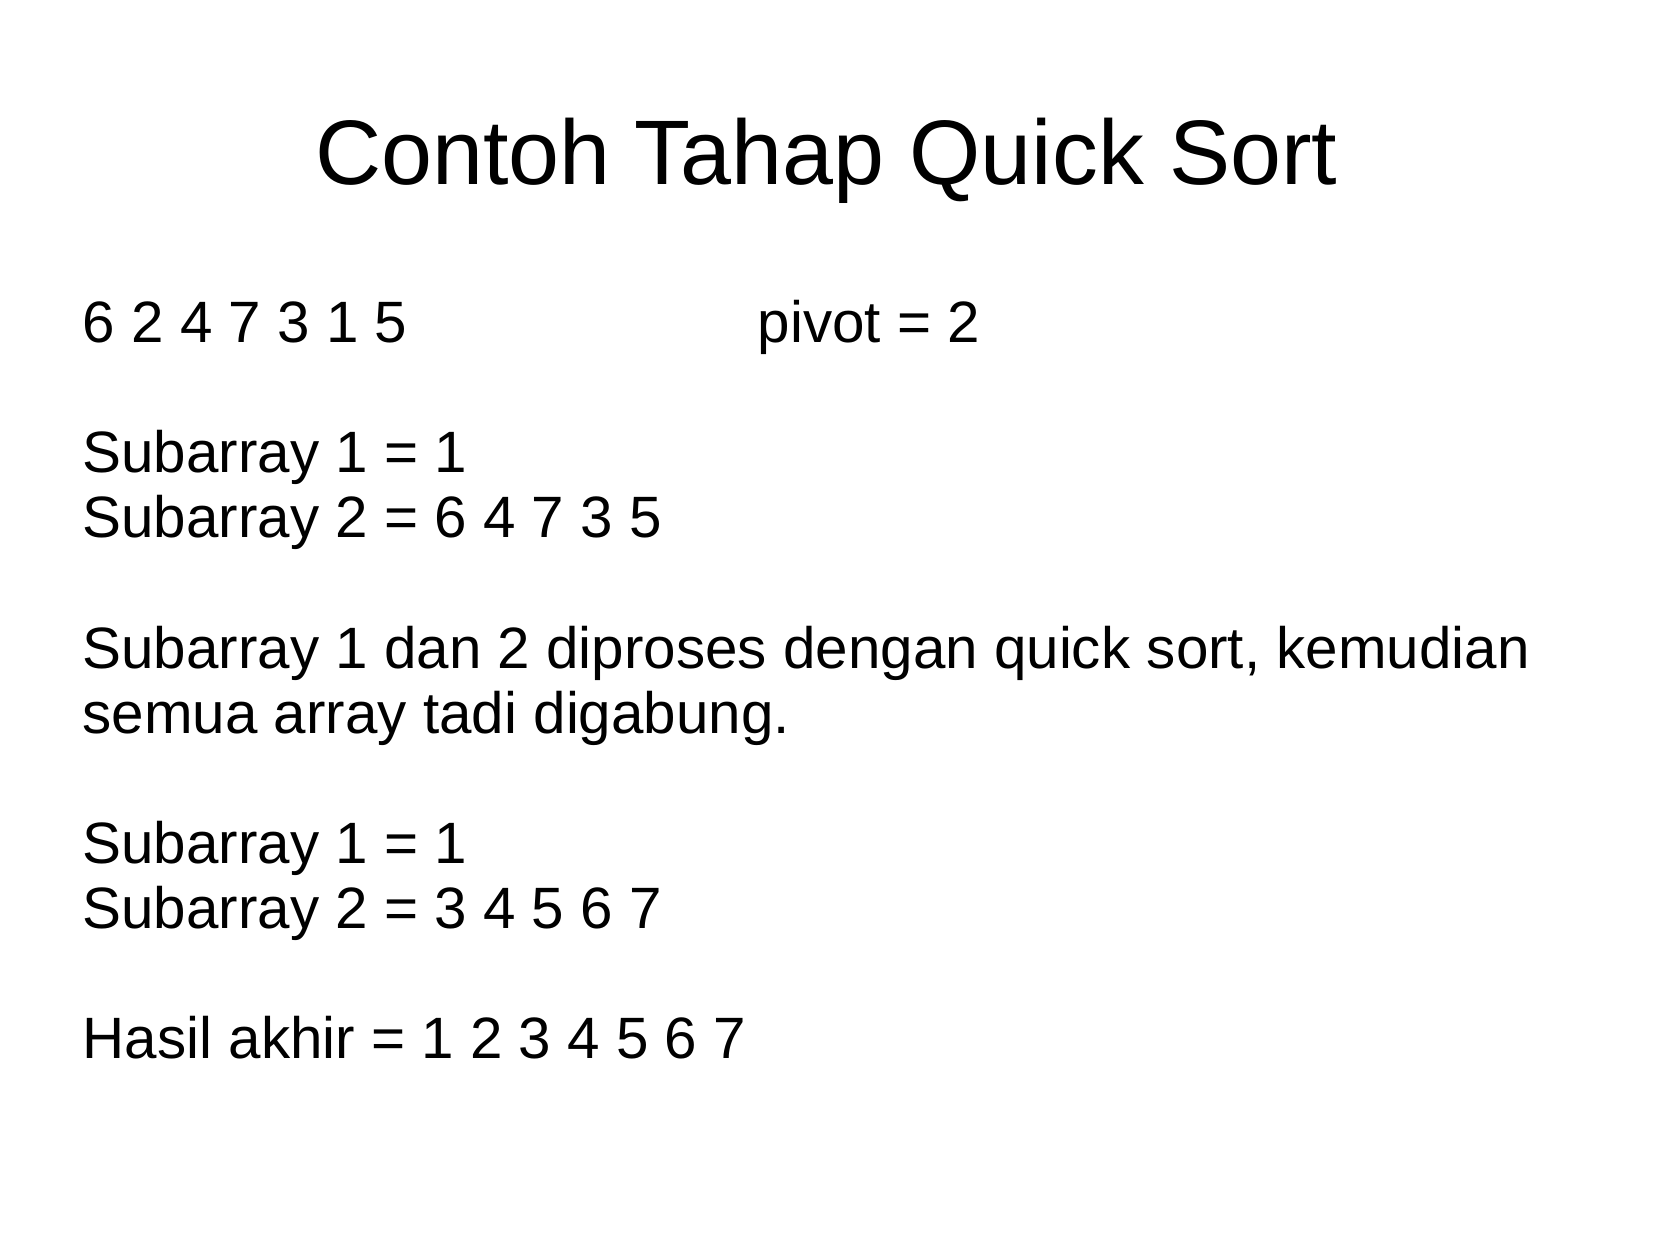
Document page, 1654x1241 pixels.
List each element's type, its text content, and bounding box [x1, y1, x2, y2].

title Contoh Tahap Quick Sort [82, 49, 1571, 257]
subtitle 6 2 4 7 3 1 5 pivot = 2 Subarray 1 = 1 Subarray 2 = 6 4 7 3 5 Subarray 1 dan 2 diproses dengan quick sort, kemudian semua array tadi digabung. Subarray 1 = 1 Subarray 2 = 3 4 5 6 7 Hasil akhir = 1 2 3 4 5 6 7 [82, 290, 1571, 1071]
